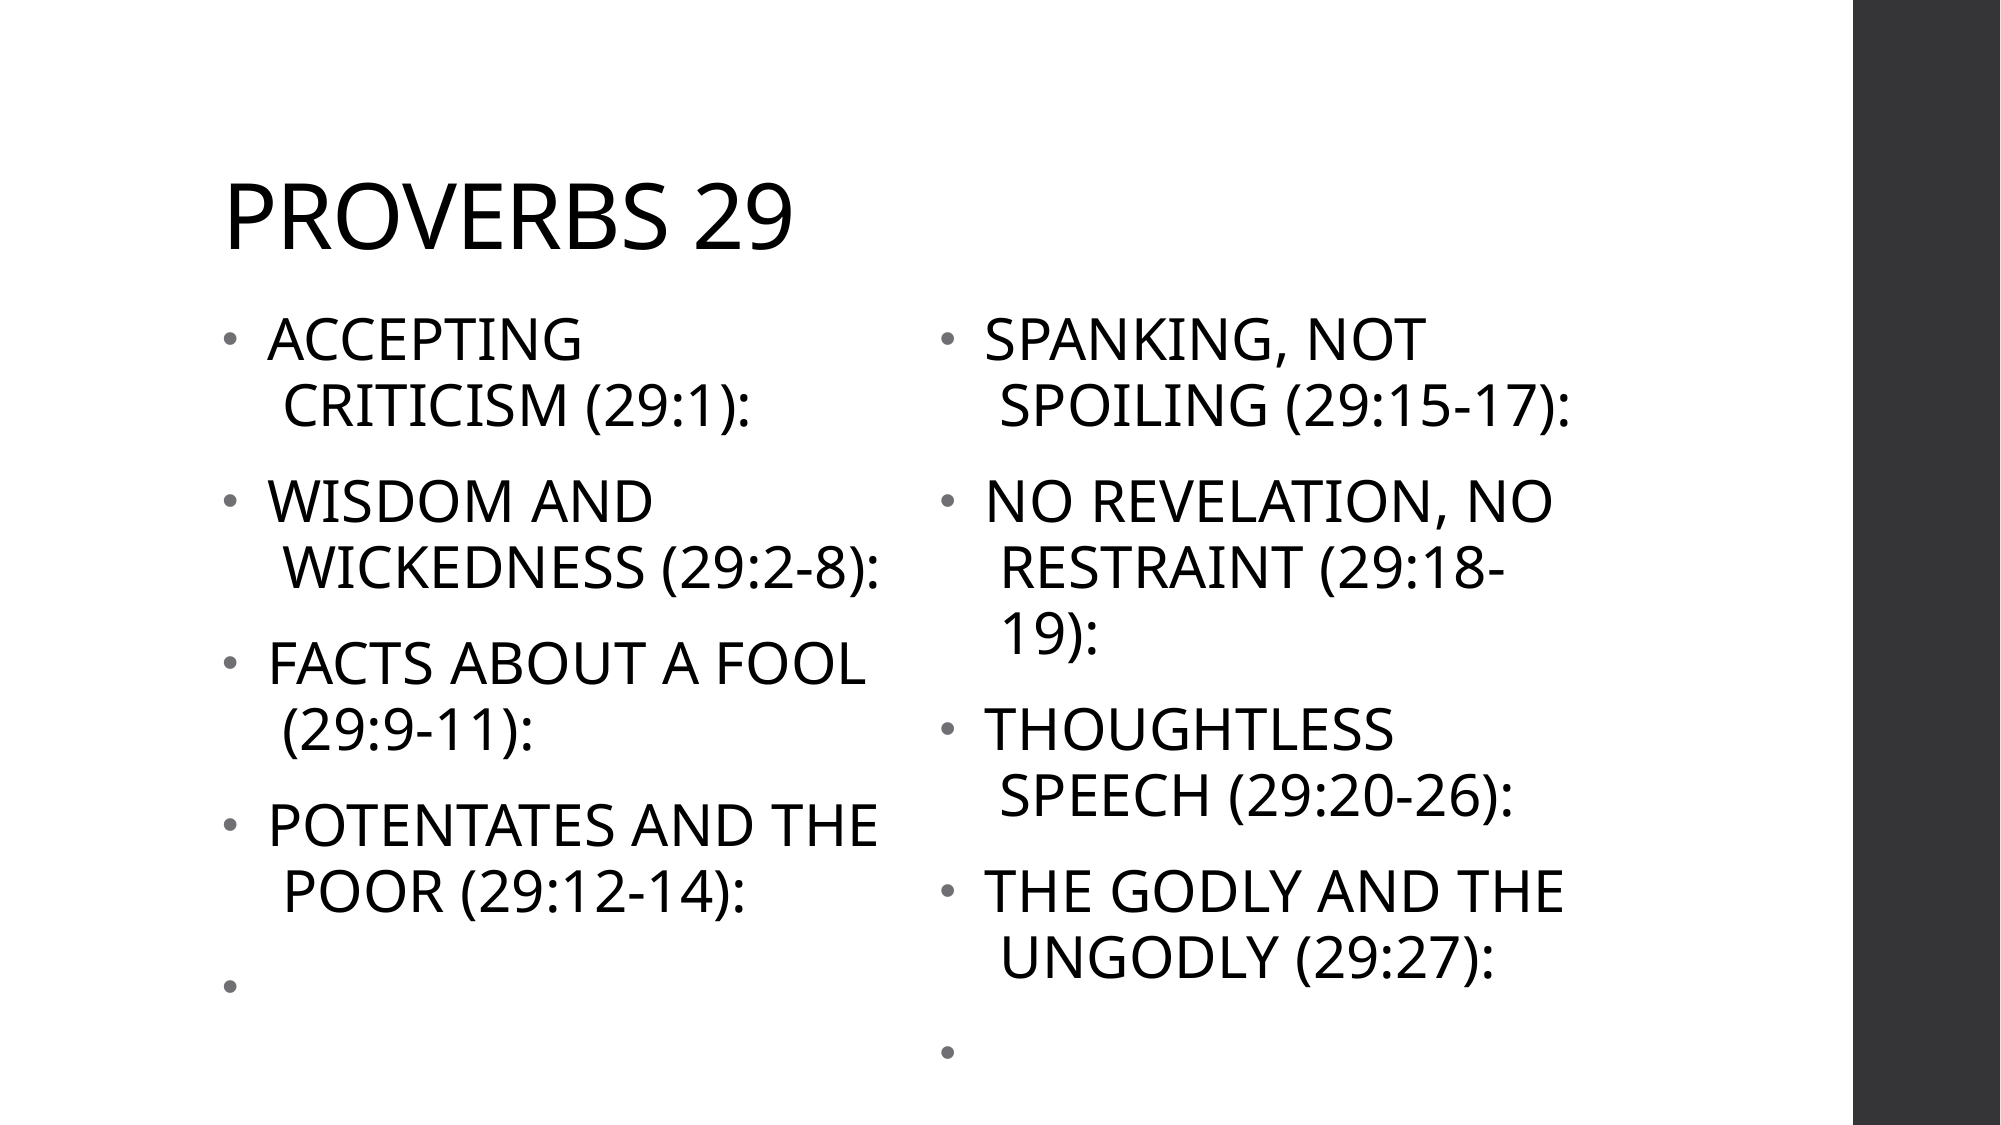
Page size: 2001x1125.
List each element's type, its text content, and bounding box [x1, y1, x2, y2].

list ACCEPTING CRITICISM (29:1): WISDOM AND WICKEDNESS (29:2-8): FACTS ABOUT A FOOL (29:9-11): POTENTATES AND THE POOR (29:12-14): [207, 299, 900, 1014]
list SPANKING, NOT SPOILING (29:15-17): NO REVELATION, NO RESTRAINT (29:18-19): THOUGHTLESS SPEECH (29:20-26): THE GODLY AND THE UNGODLY (29:27): [924, 299, 1617, 1014]
title PROVERBS 29 [206, 60, 1797, 278]
